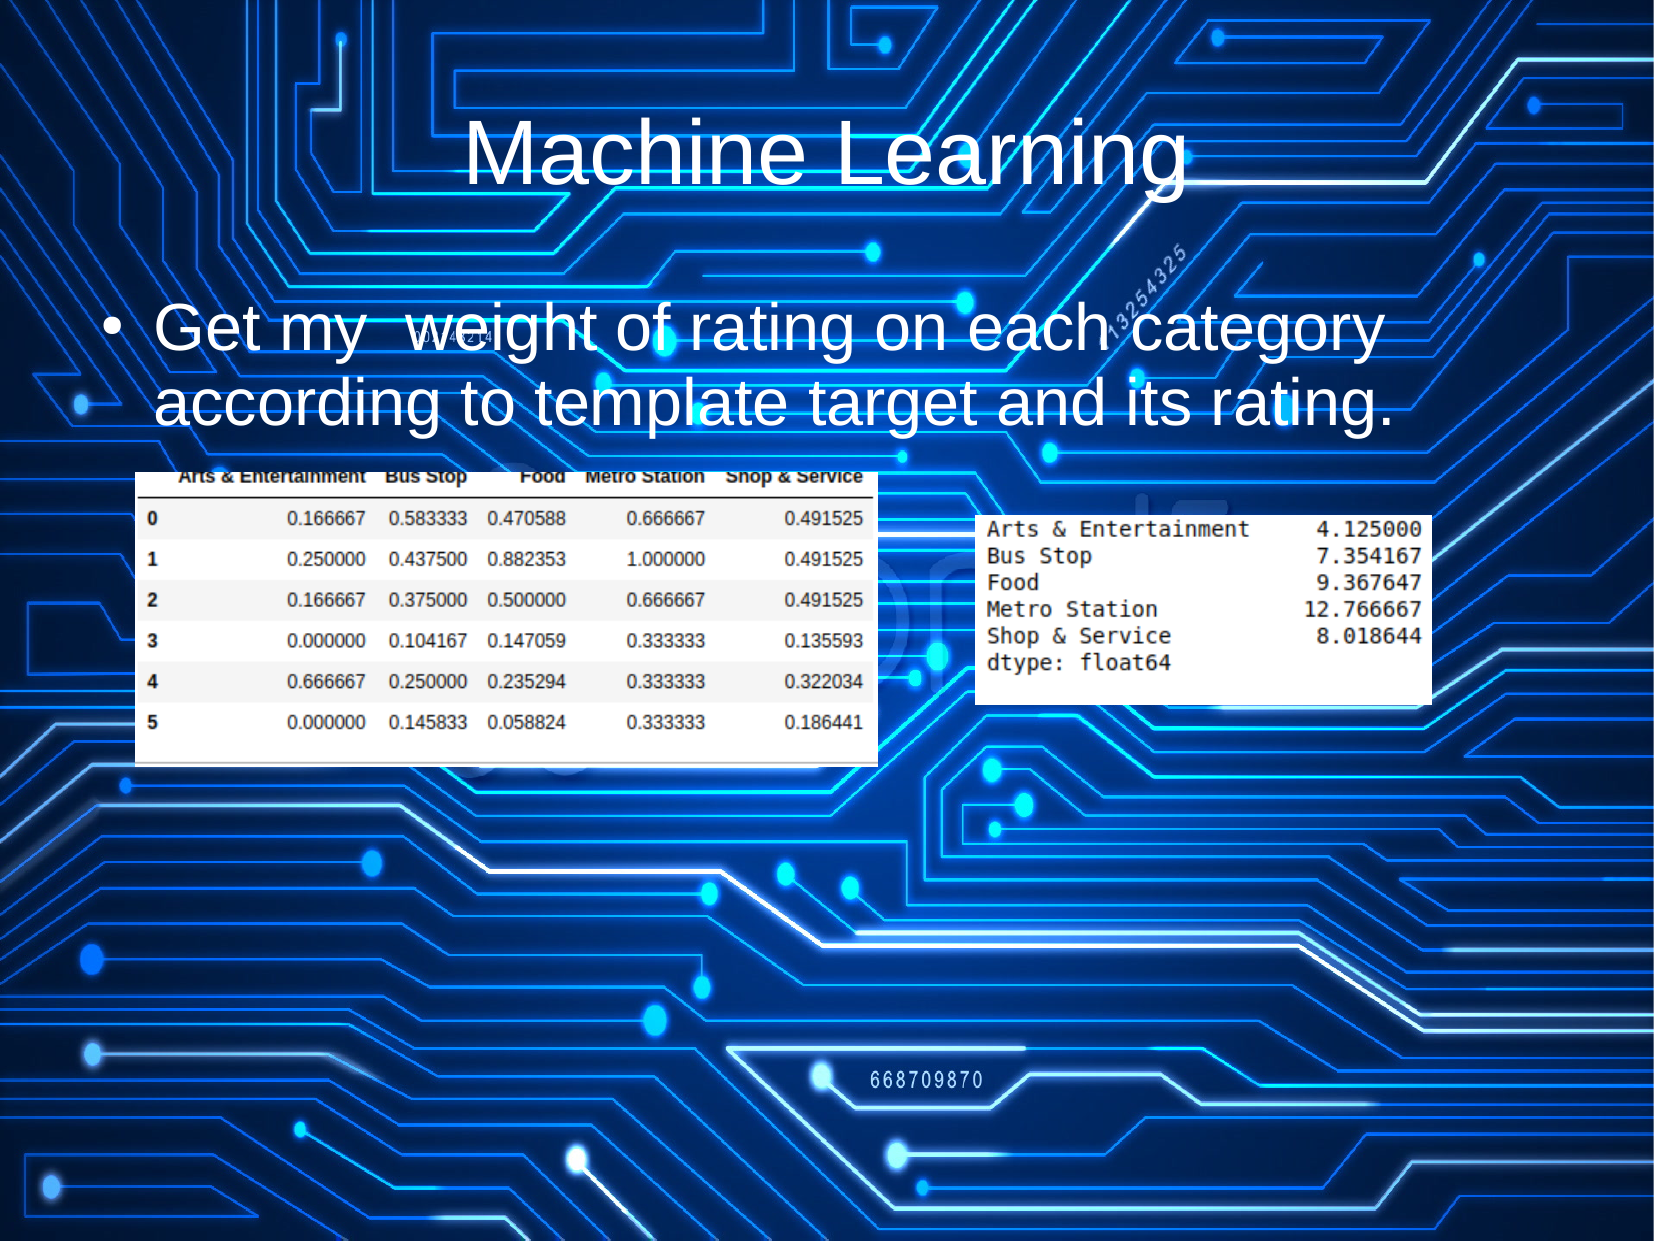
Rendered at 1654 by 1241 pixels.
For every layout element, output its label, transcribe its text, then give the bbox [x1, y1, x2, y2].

title Machine Learning [82, 49, 1571, 257]
list Get my weight of rating on each category according to template target and its rating. [82, 290, 1571, 1010]
picture [0, 0, 1654, 1241]
